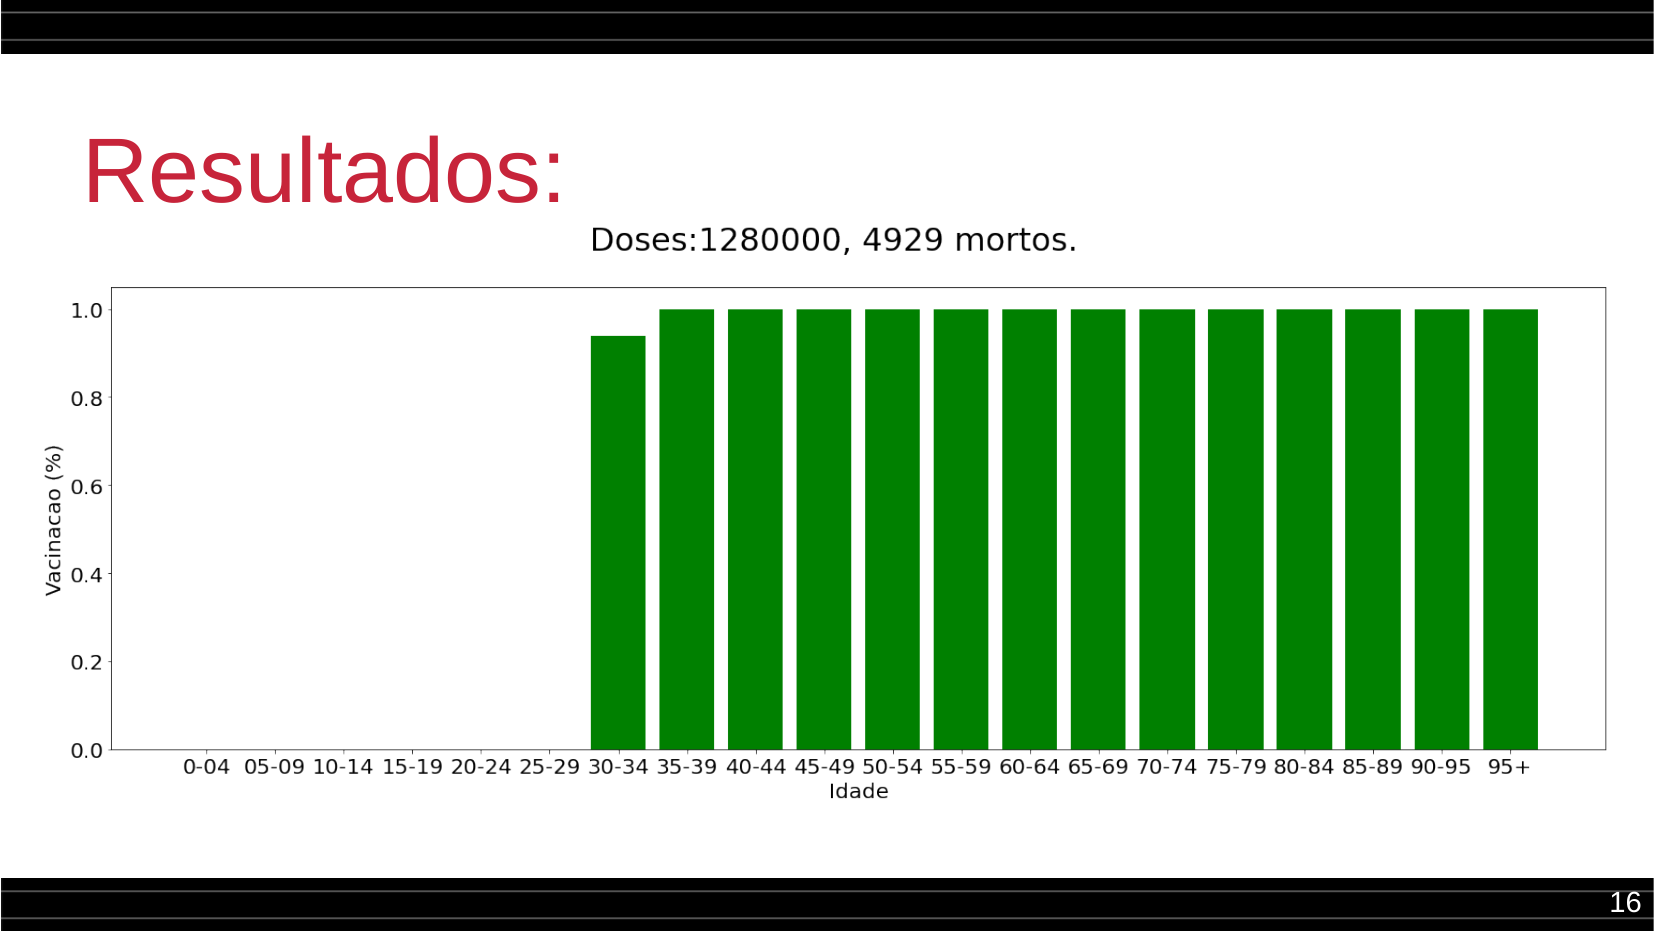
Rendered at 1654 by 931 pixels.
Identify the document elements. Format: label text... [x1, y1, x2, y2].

picture [1, 878, 1654, 931]
picture [1, 0, 1654, 54]
picture [37, 219, 1613, 809]
title Resultados: [82, 92, 1571, 219]
